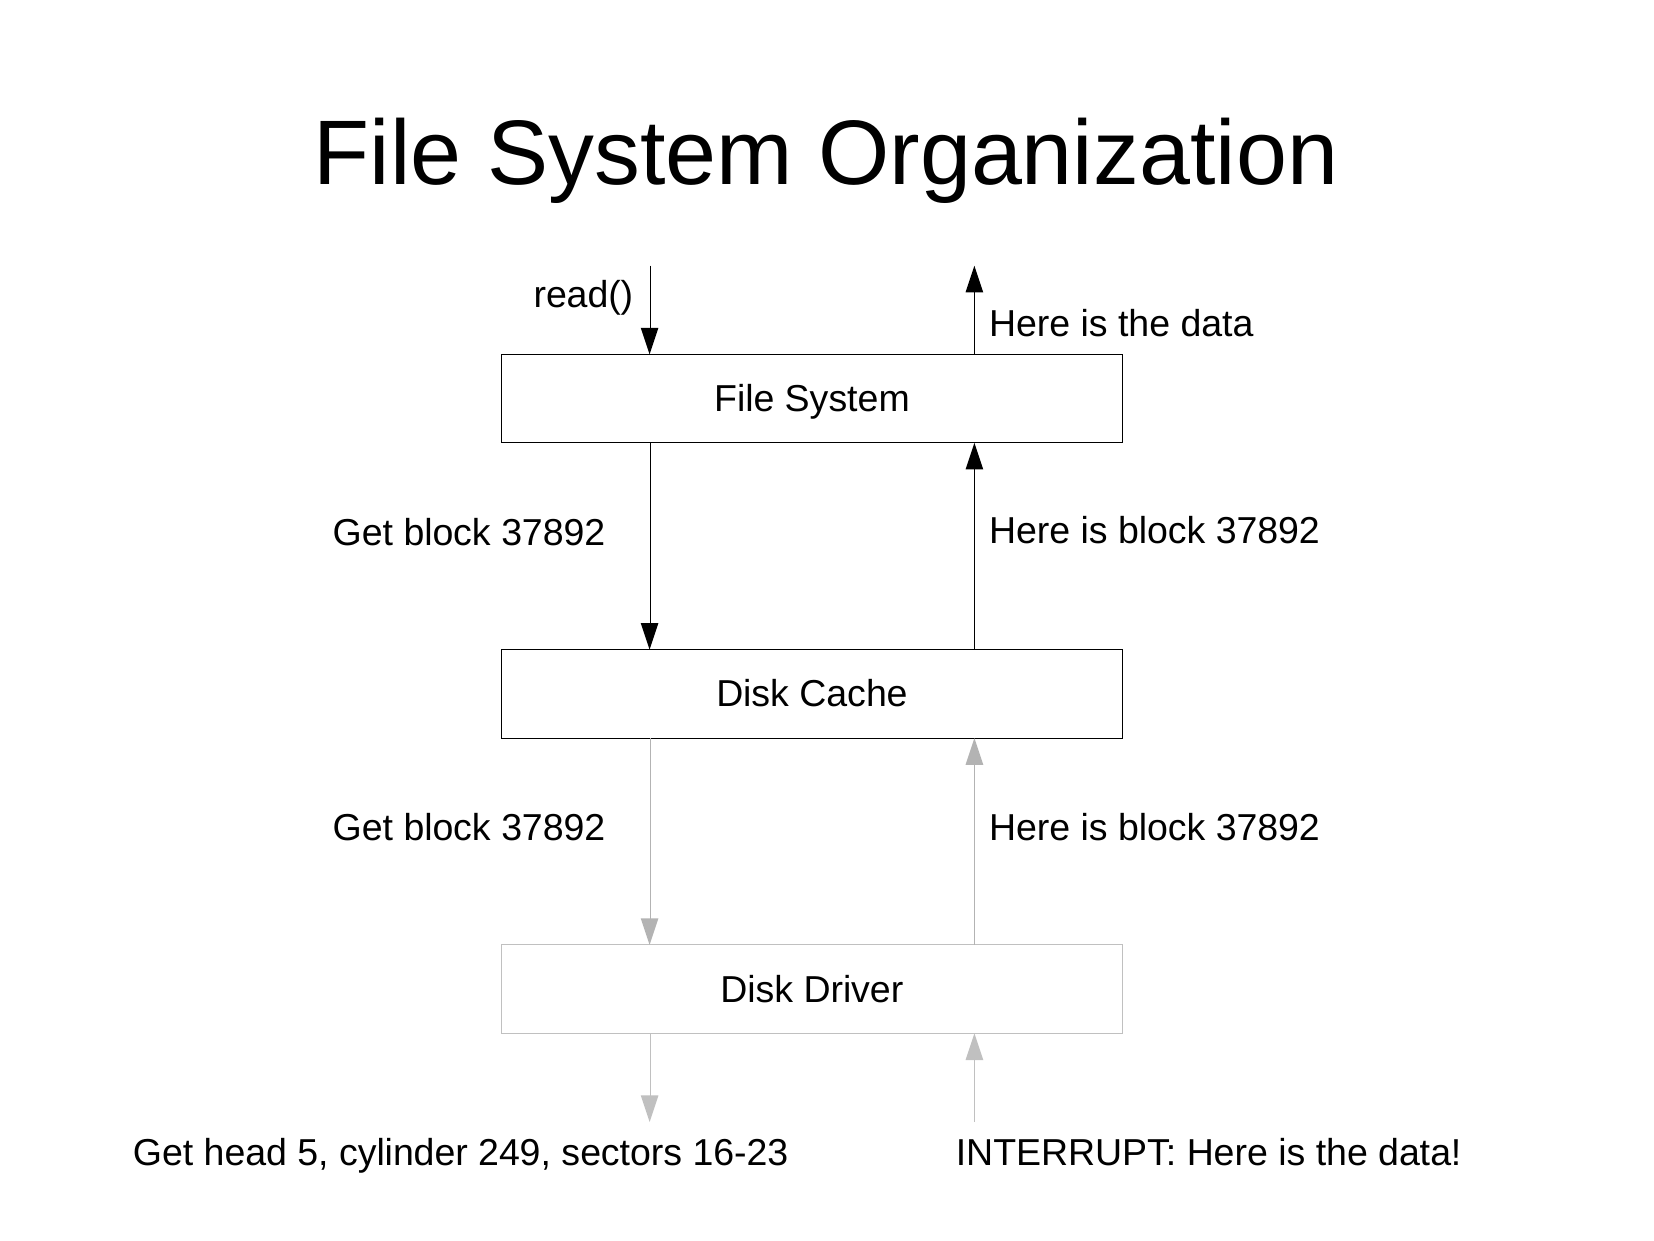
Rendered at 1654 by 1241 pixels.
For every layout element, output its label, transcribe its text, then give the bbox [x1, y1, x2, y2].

text_box Disk Driver [501, 944, 1123, 1034]
text_box Get head 5, cylinder 249, sectors 16-23 [118, 1124, 803, 1182]
text_box Get block 37892 [317, 504, 621, 562]
text_box File System [501, 354, 1123, 443]
text_box read() [518, 265, 649, 323]
text_box Get block 37892 [317, 799, 621, 857]
text_box Disk Cache [501, 649, 1123, 739]
title File System Organization [82, 49, 1571, 257]
text_box INTERRUPT: Here is the data! [940, 1124, 1477, 1182]
text_box Here is block 37892 [974, 799, 1335, 857]
text_box Here is the data [974, 295, 1269, 353]
text_box Here is block 37892 [974, 501, 1335, 559]
